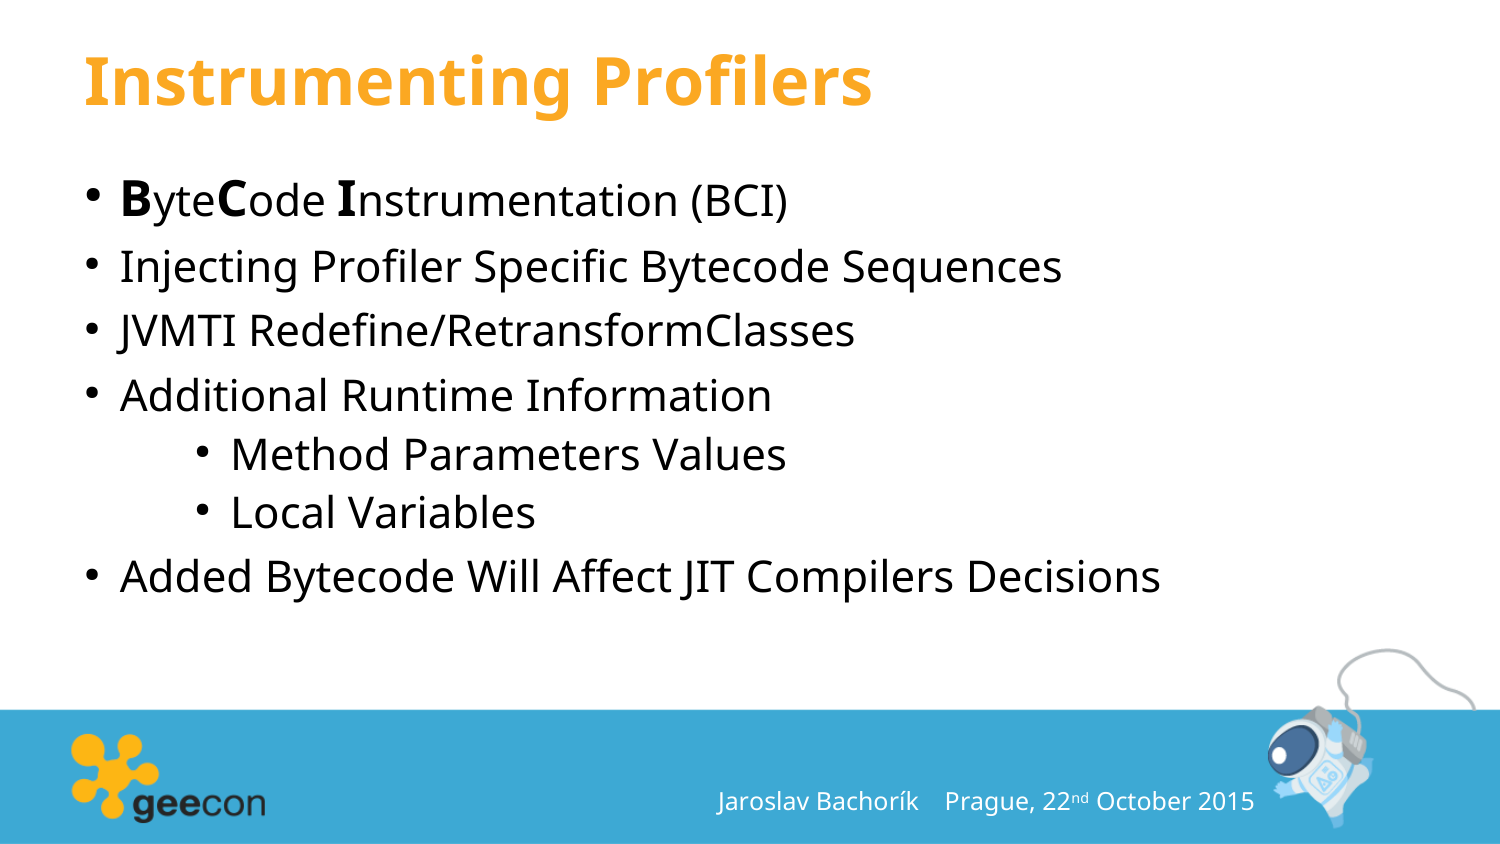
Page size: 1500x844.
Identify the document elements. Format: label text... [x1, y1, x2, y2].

picture [0, 0, 1500, 844]
title Instrumenting Profilers [75, 33, 1426, 161]
text_box Jaroslav Bachorík Prague, 22nd October 2015 [442, 778, 1270, 824]
list ByteCode Instrumentation (BCI) Injecting Profiler Specific Bytecode Sequences JVMTI Redefine/RetransformClasses Additional Runtime Information Method Parameters Values Local Variables Added Bytecode Will Affect JIT Compilers Decisions [75, 161, 1426, 623]
